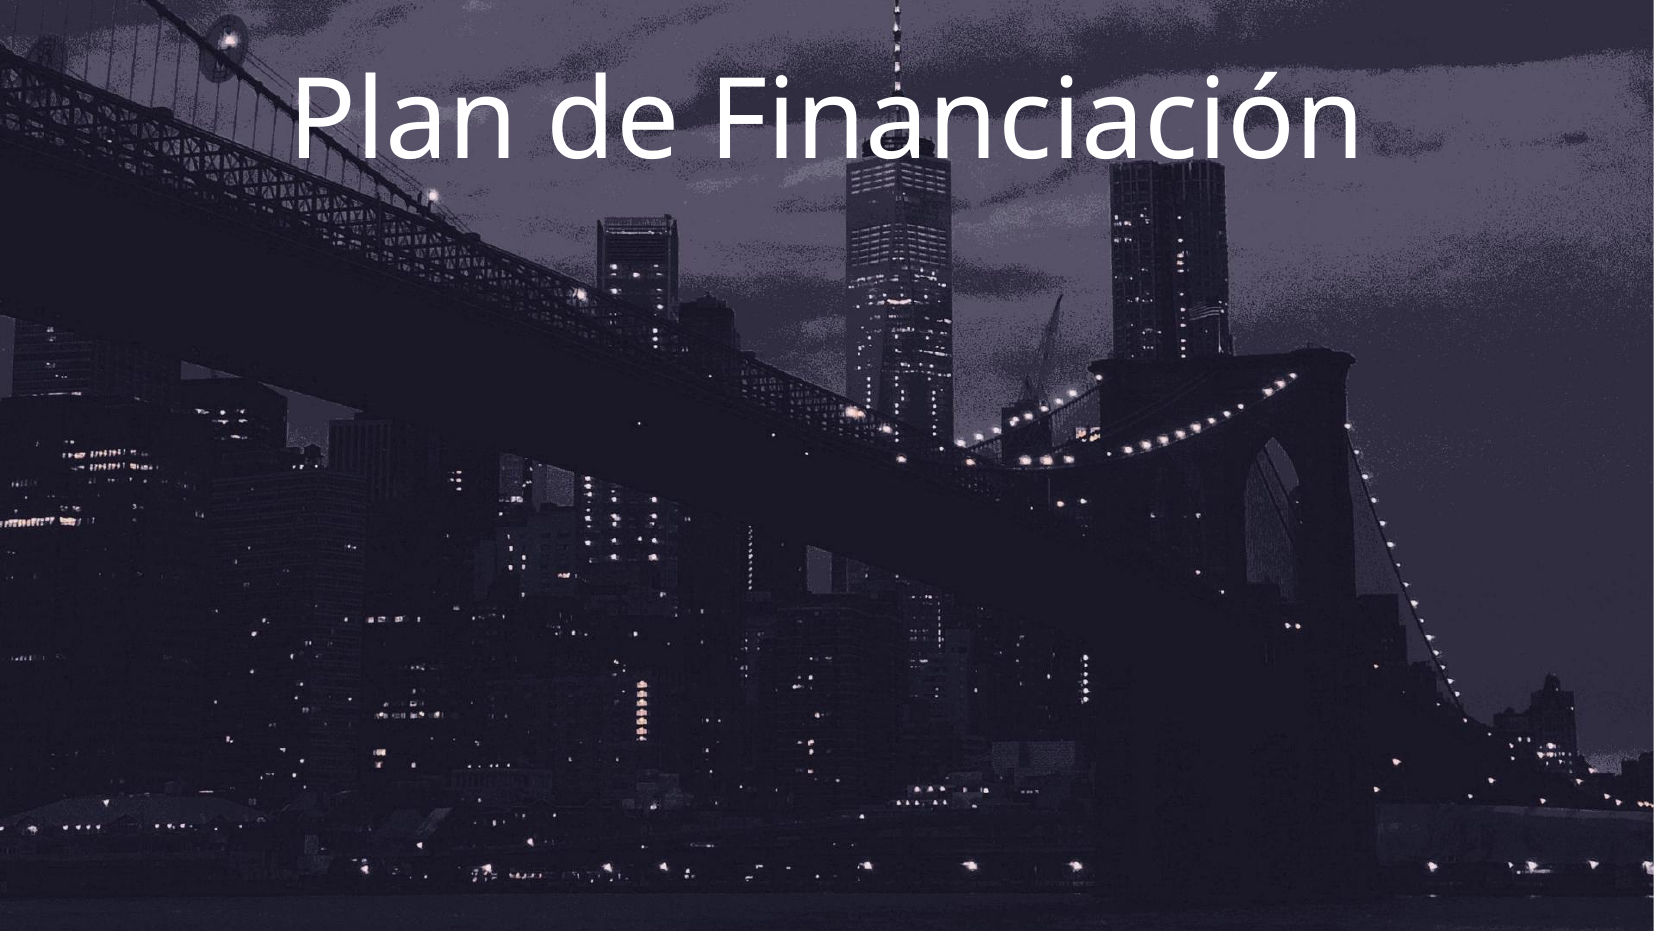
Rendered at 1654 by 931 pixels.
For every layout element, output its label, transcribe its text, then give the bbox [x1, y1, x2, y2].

title Plan de Financiación [82, 37, 1571, 193]
picture [0, 0, 1654, 931]
